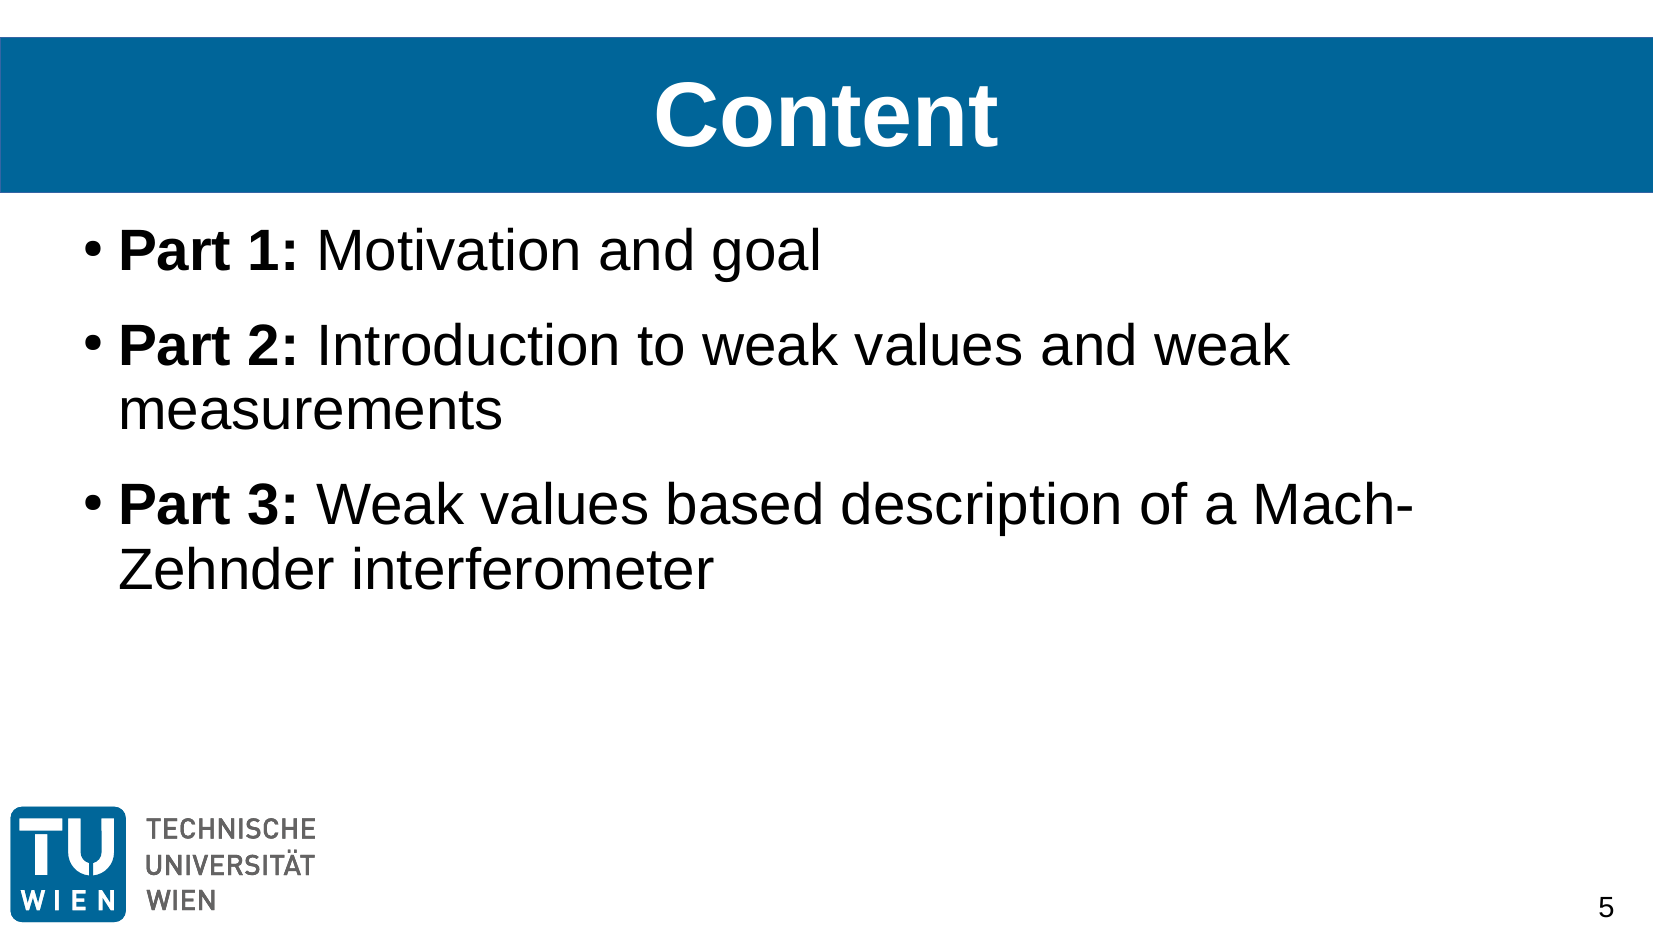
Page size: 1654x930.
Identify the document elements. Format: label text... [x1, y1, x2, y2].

title Content [0, 37, 1653, 193]
list Part 1: Motivation and goal Part 2: Introduction to weak values and weak measurements Part 3: Weak values based description of a Mach-Zehnder interferometer [82, 217, 1591, 856]
